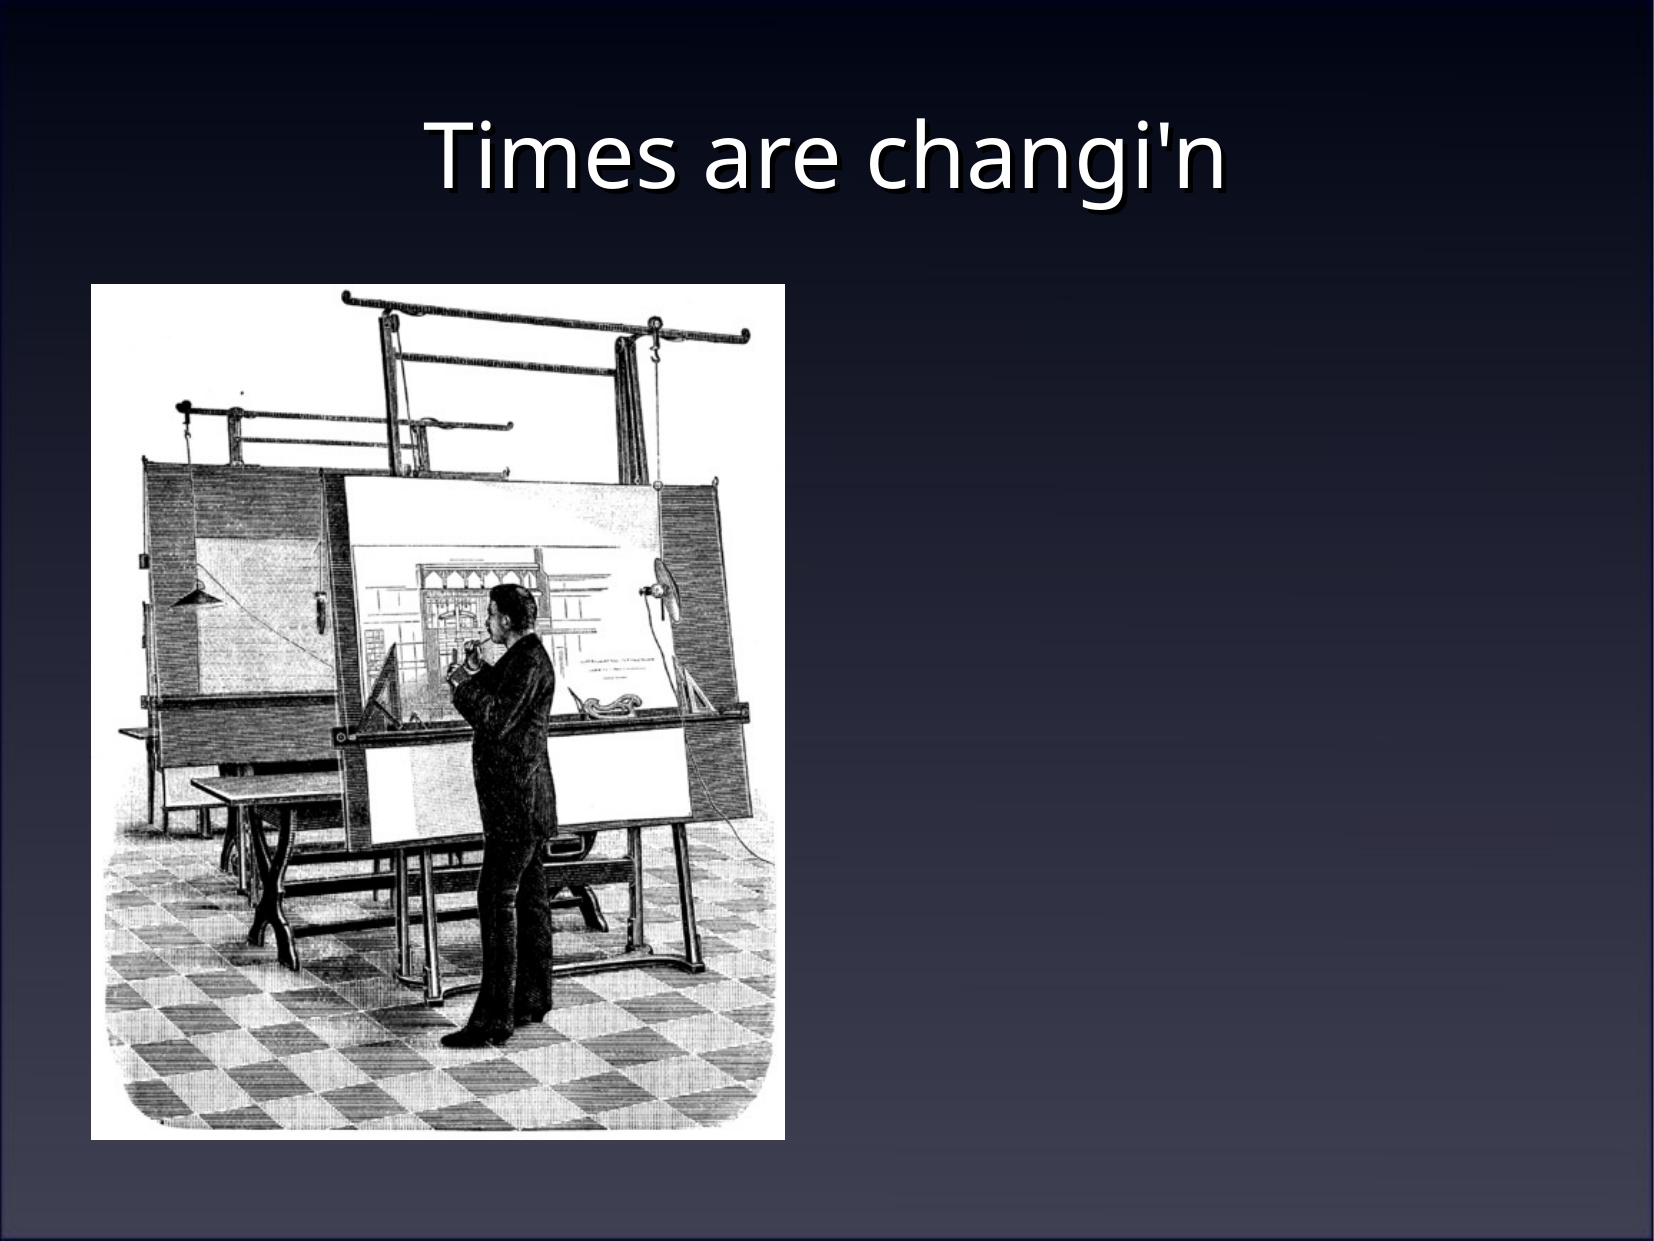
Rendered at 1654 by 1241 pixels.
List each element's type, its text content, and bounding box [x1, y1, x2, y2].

picture [0, 0, 1654, 1241]
title Times are changi'n [82, 56, 1571, 250]
